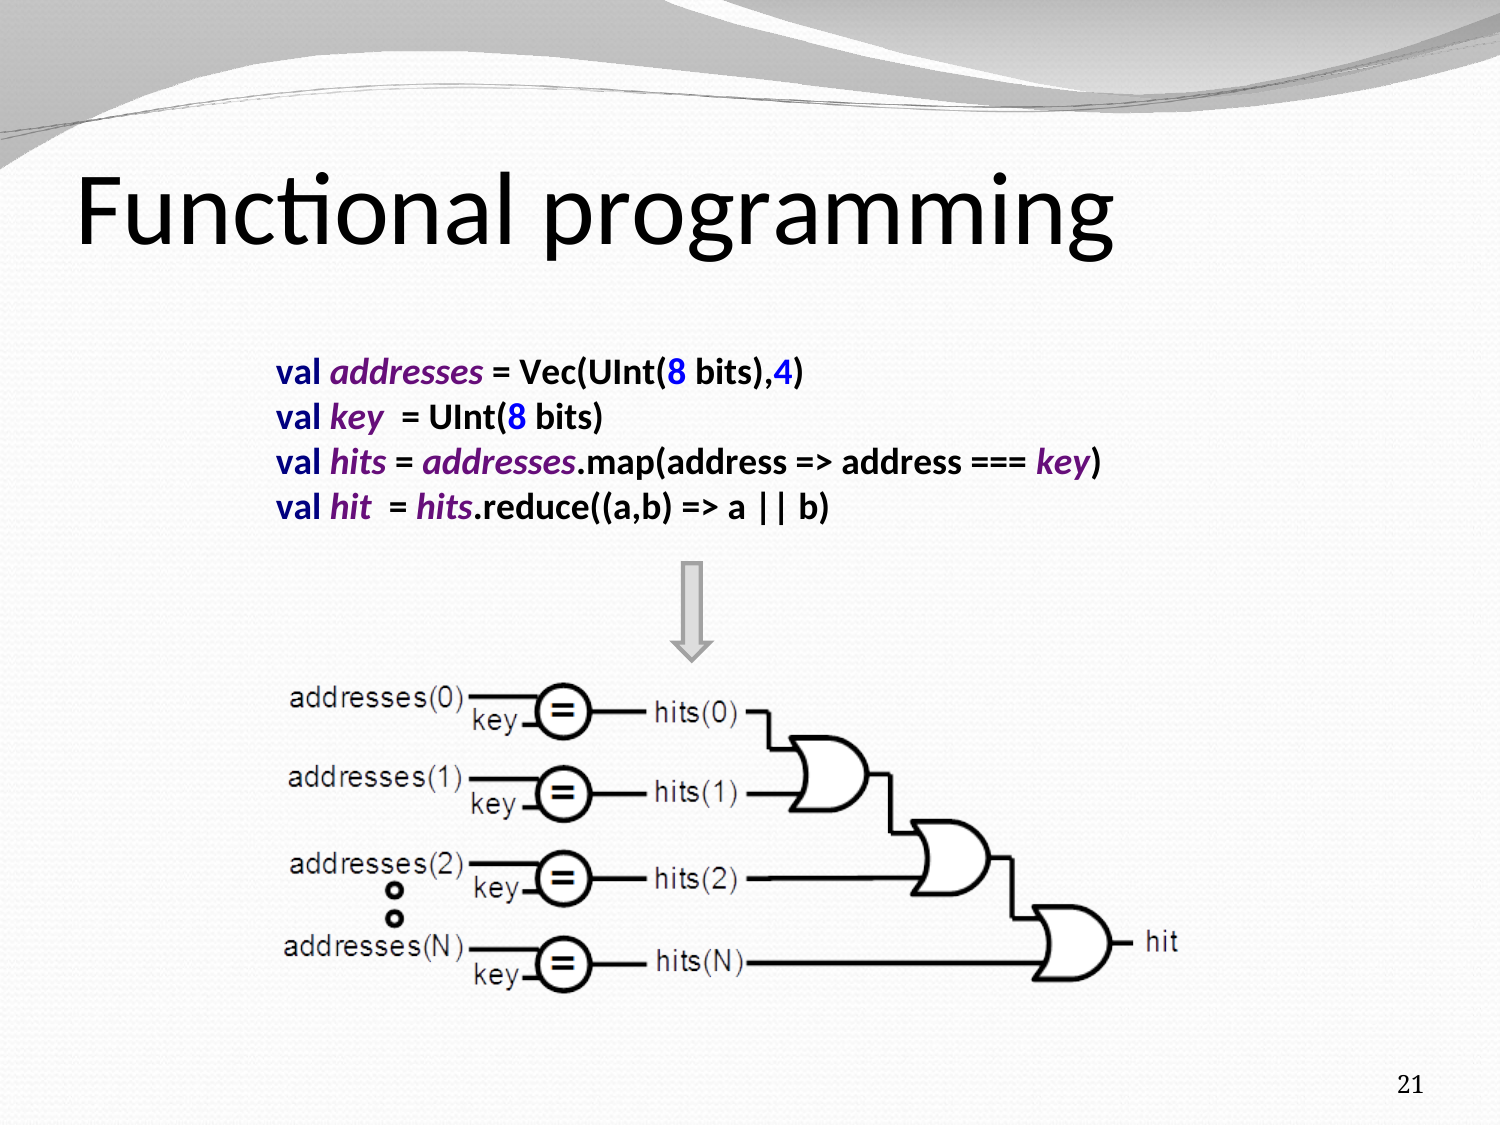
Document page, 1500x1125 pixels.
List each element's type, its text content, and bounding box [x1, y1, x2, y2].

text_box [674, 563, 710, 661]
text_box val addresses = Vec(UInt(8 bits),4) val key = UInt(8 bits) val hits = addresses.map(address => address === key) val hit = hits.reduce((a,b) => a || b) [261, 338, 1118, 535]
text_box <numéro> [1299, 1042, 1426, 1103]
picture [0, 0, 1500, 1125]
title Functional programming [75, 78, 1426, 266]
